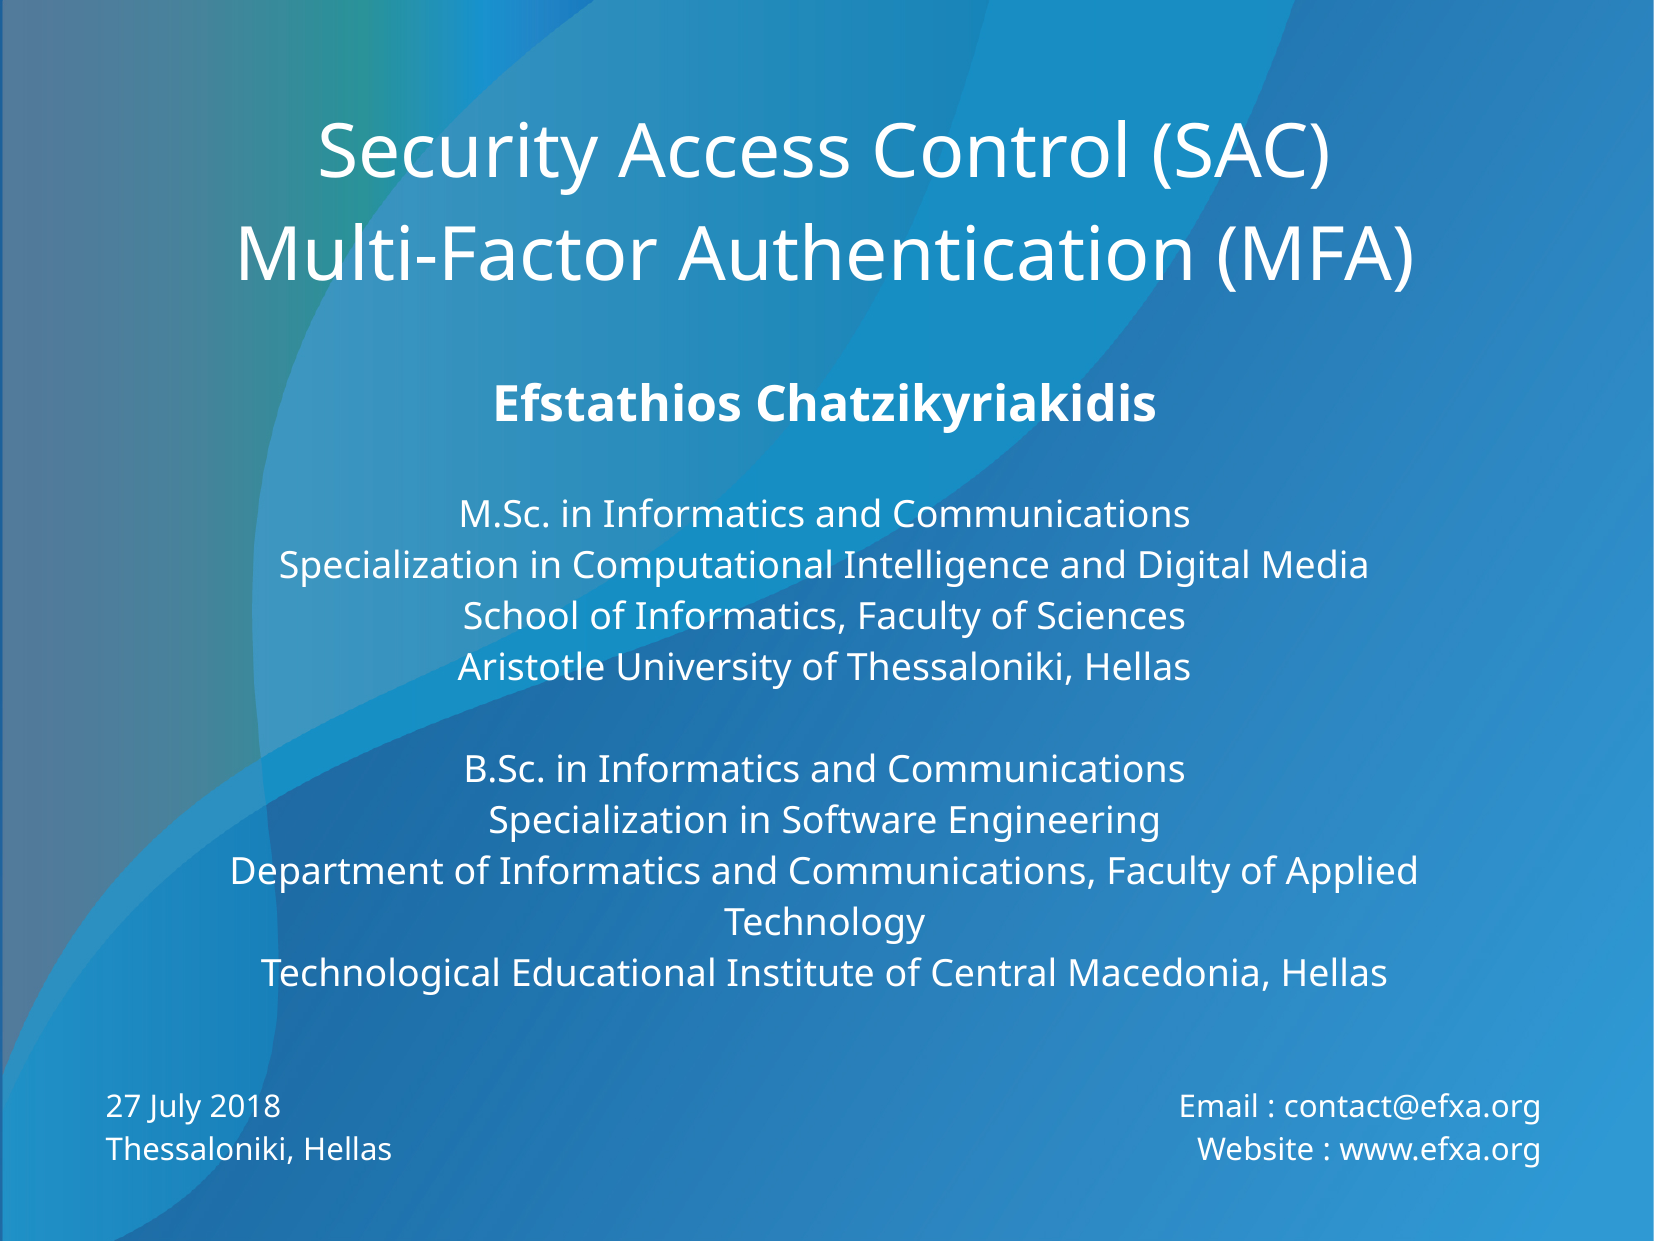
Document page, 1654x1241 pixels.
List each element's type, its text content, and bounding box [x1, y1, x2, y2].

picture [0, 0, 1654, 1241]
title Security Access Control (SAC) Multi-Factor Authentication (MFA) [155, 58, 1495, 342]
subtitle Efstathios Chatzikyriakidis M.Sc. in Informatics and Communications Specialization in Computational Intelligence and Digital Media School of Informatics, Faculty of Sciences Aristotle University of Thessaloniki, Hellas B.Sc. in Informatics and Communications Specialization in Software Engineering Department of Informatics and Communications, Faculty of Applied Technology Technological Educational Institute of Central Macedonia, Hellas [150, 391, 1501, 975]
text_box 27 July 2018 Thessaloniki, Hellas [105, 1071, 453, 1182]
text_box Email : contact@efxa.org Website : www.efxa.org [1150, 1071, 1542, 1182]
